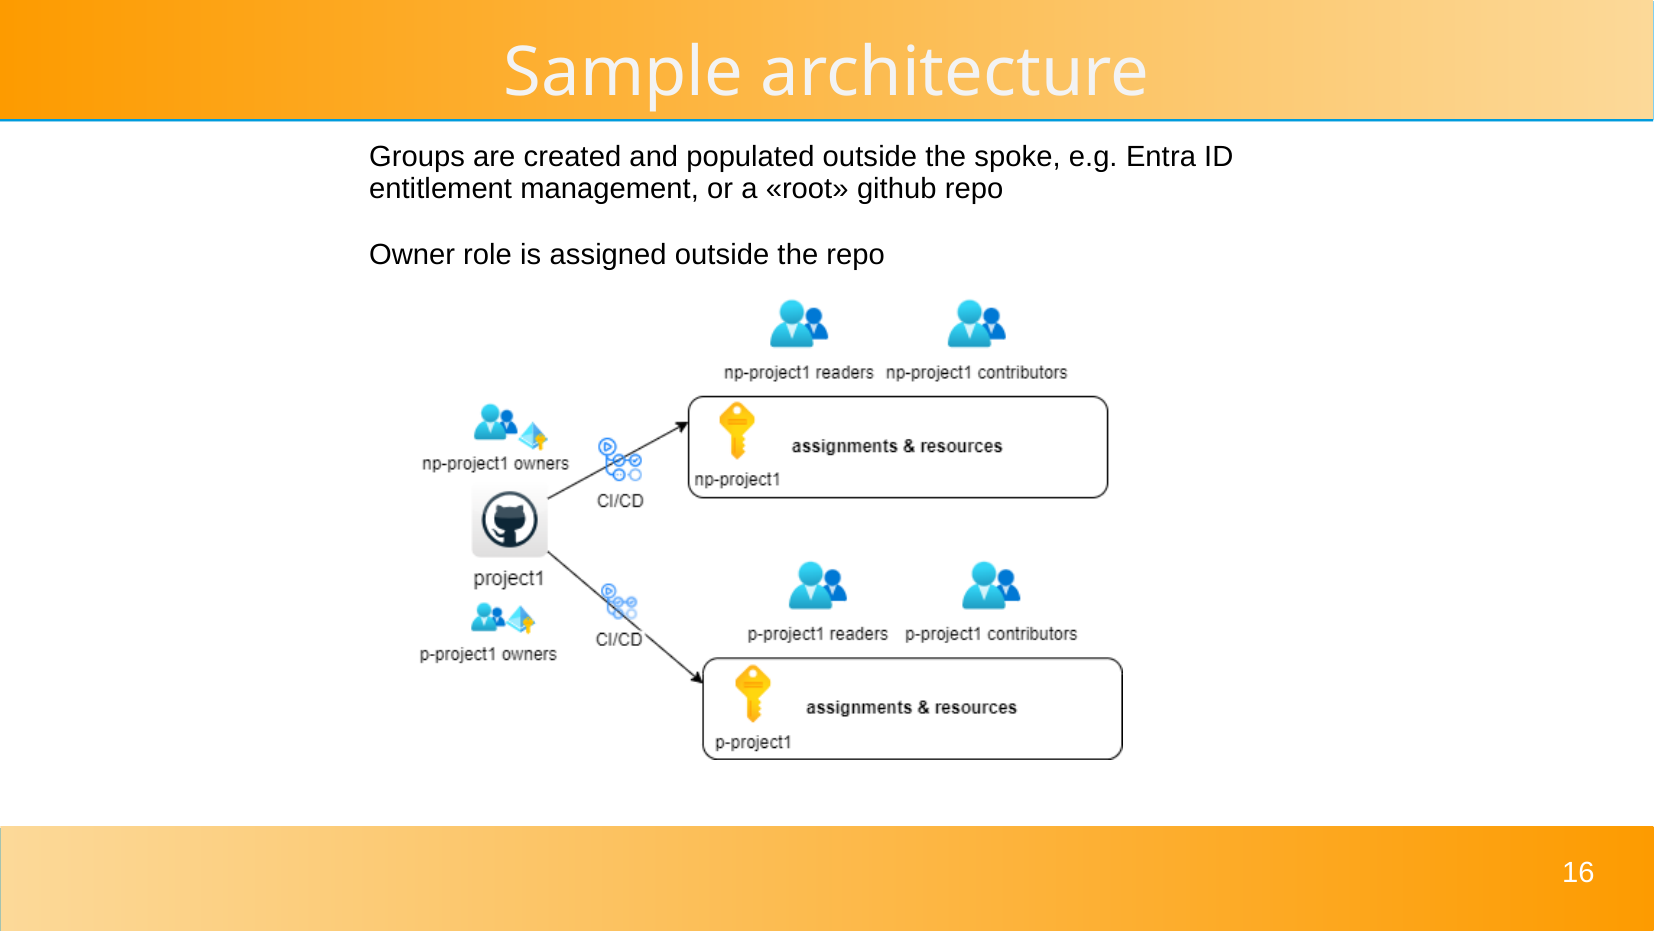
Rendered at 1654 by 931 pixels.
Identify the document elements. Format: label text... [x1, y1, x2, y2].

text_box Groups are created and populated outside the spoke, e.g. Entra ID entitlement management, or a «root» github repo Owner role is assigned outside the repo [354, 132, 1270, 249]
picture [418, 295, 1123, 760]
title Sample architecture [59, 26, 1595, 111]
